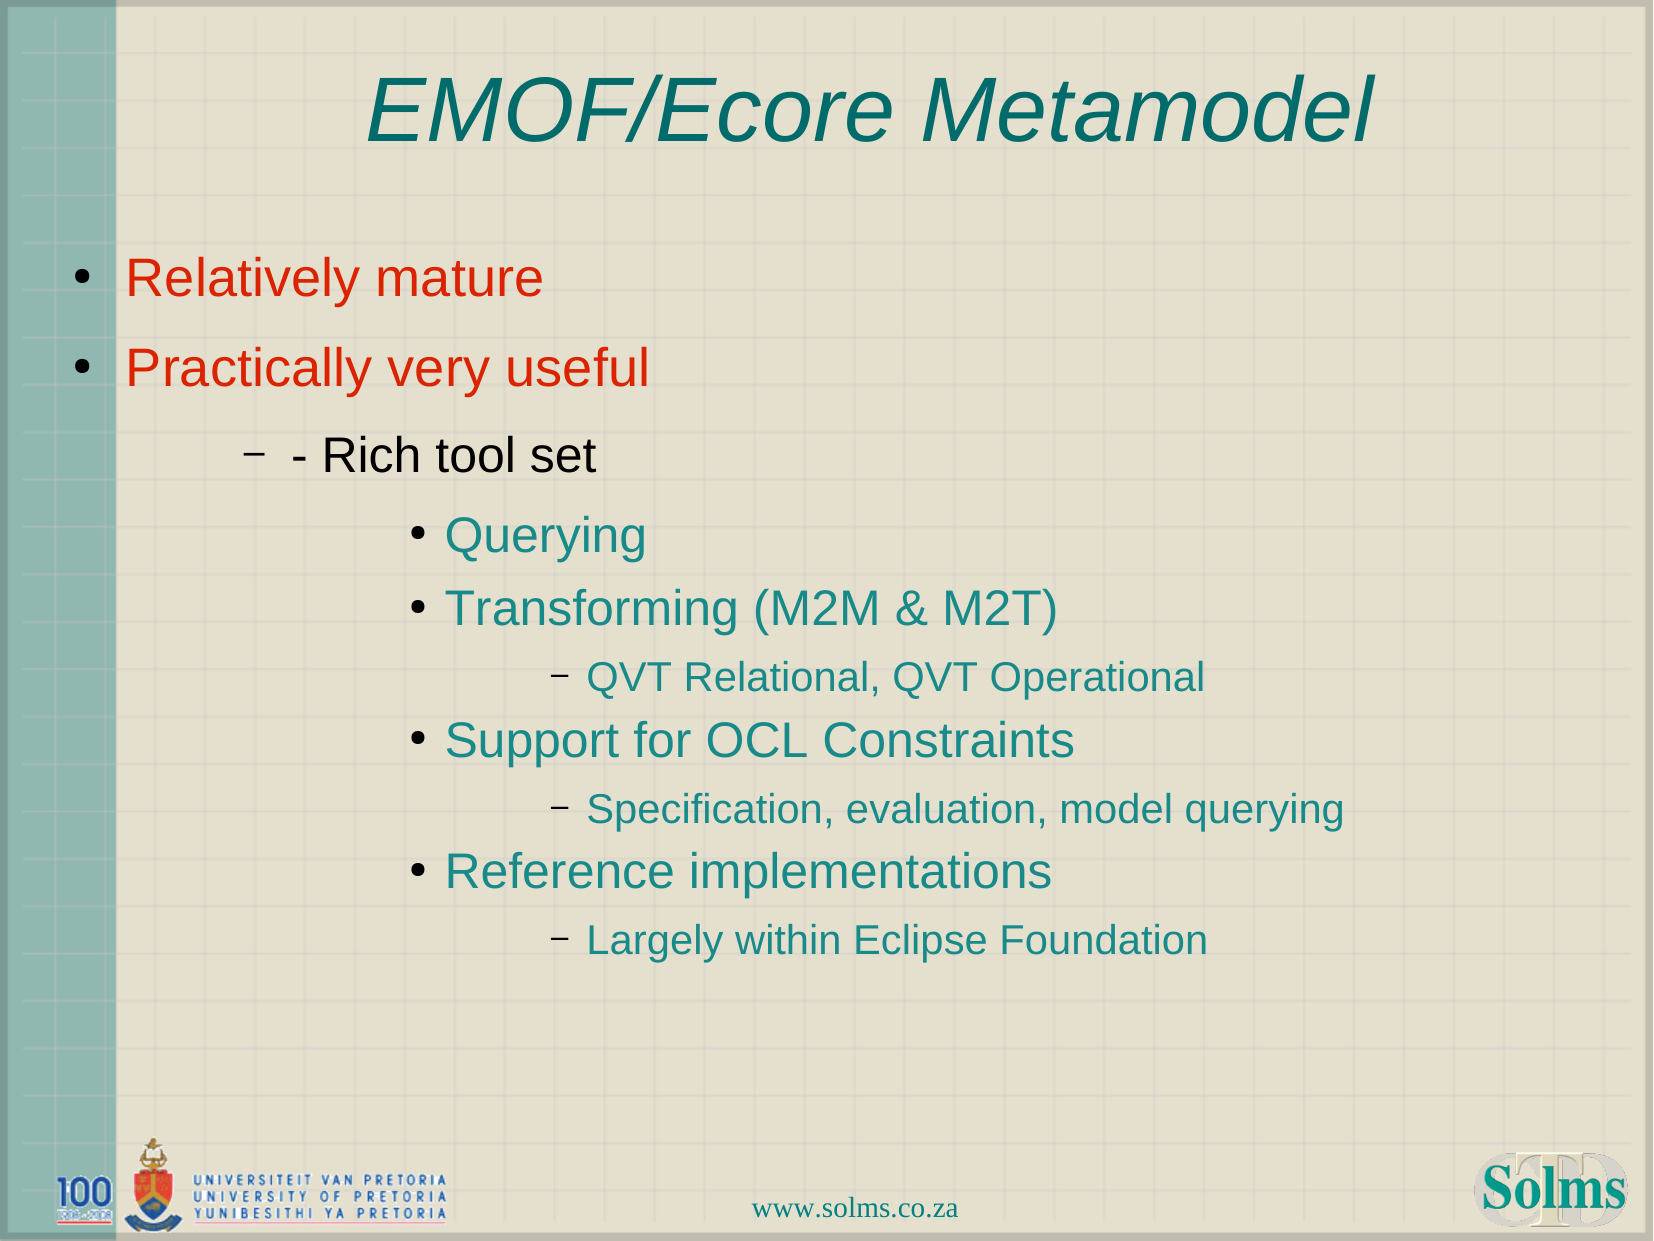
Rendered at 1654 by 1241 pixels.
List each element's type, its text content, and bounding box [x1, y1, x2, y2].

picture [0, 0, 1654, 1241]
list Relatively mature Practically very useful - Rich tool set Querying Transforming (M2M & M2T) QVT Relational, QVT Operational Support for OCL Constraints Specification, evaluation, model querying Reference implementations Largely within Eclipse Foundation [54, 247, 1571, 1065]
title EMOF/Ecore Metamodel [112, 26, 1629, 193]
